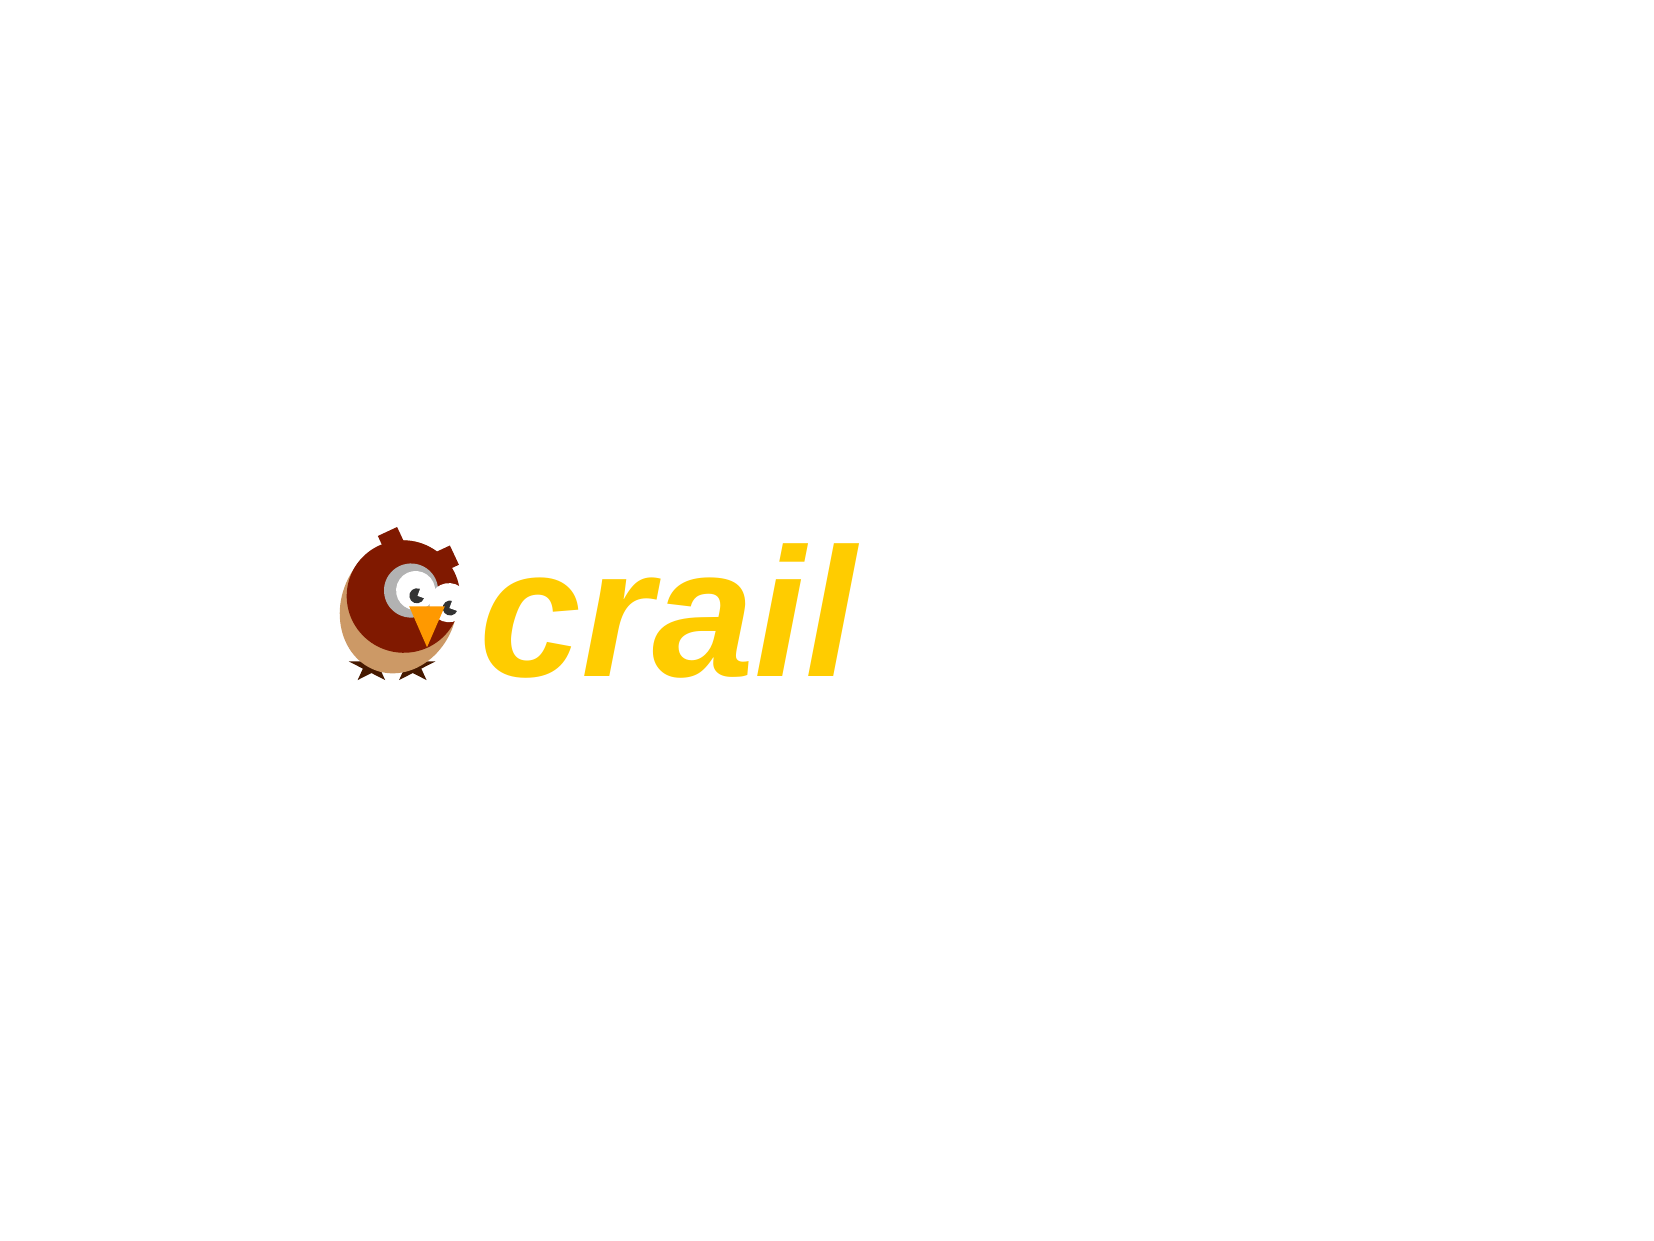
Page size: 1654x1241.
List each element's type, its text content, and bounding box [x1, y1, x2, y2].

text_box [339, 527, 469, 681]
text_box crail [465, 510, 954, 716]
